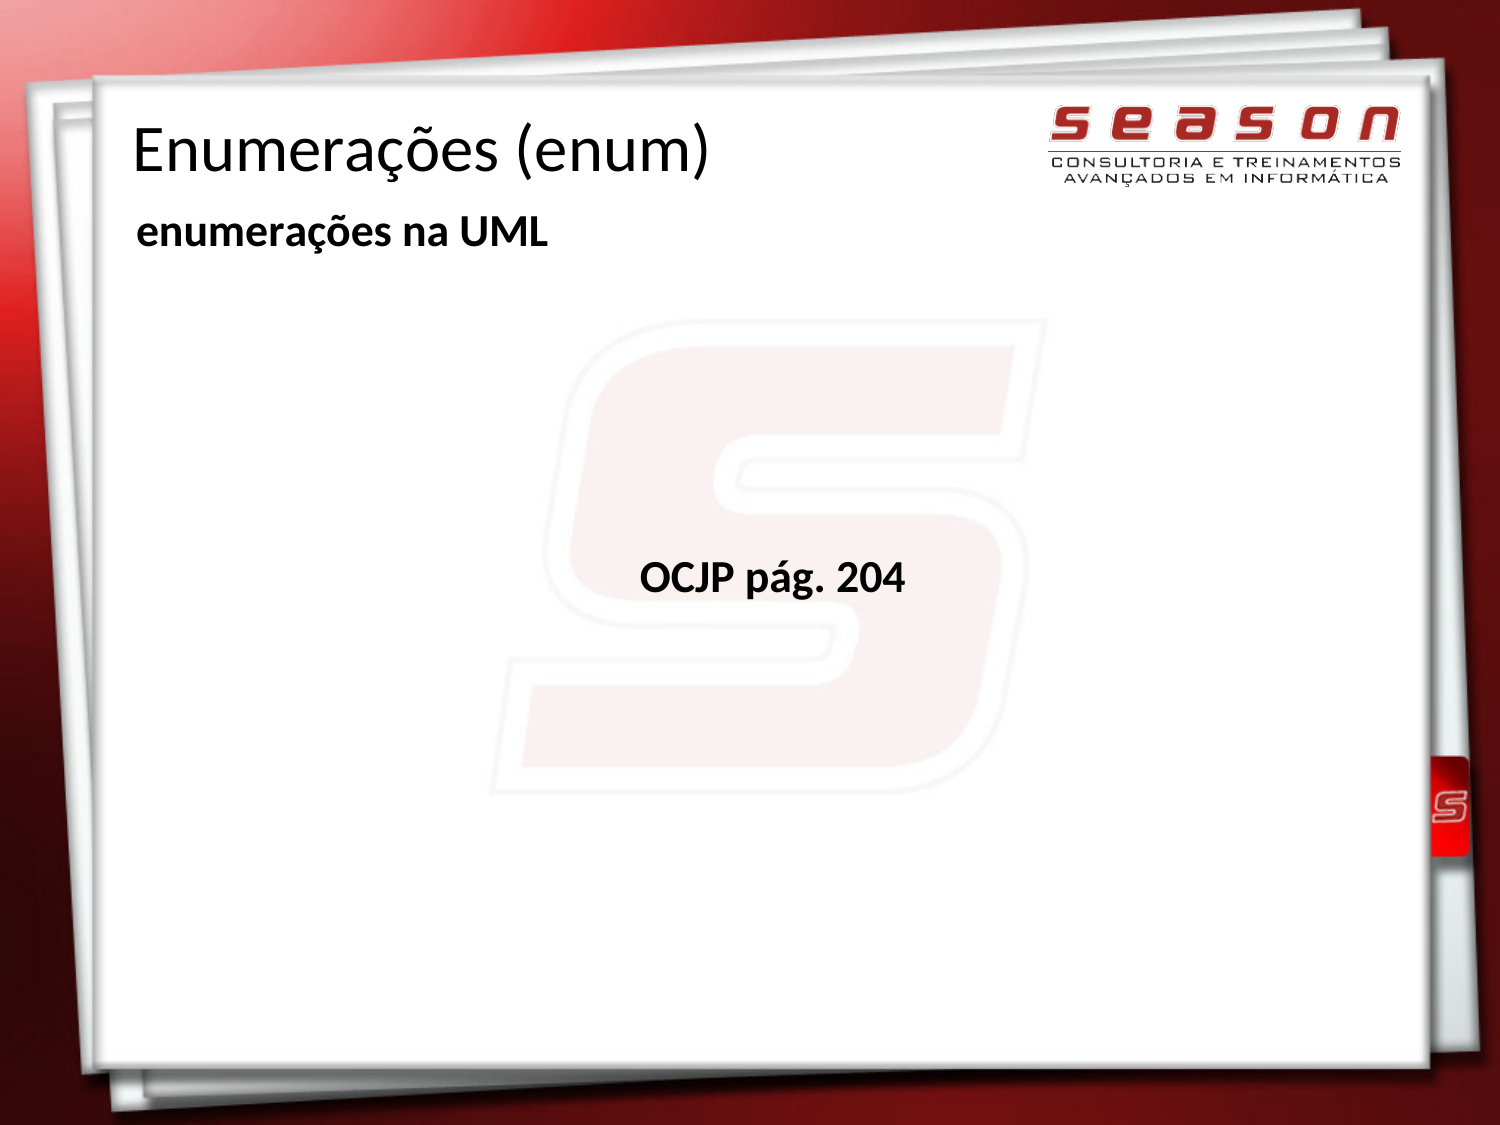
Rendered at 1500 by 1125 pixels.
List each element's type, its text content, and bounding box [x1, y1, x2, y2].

text_box enumerações na UML [119, 200, 1240, 256]
picture [0, 0, 1500, 1125]
title Enumerações (enum) [118, 33, 1394, 257]
text_box OCJP pág. 204 [208, 357, 1328, 792]
